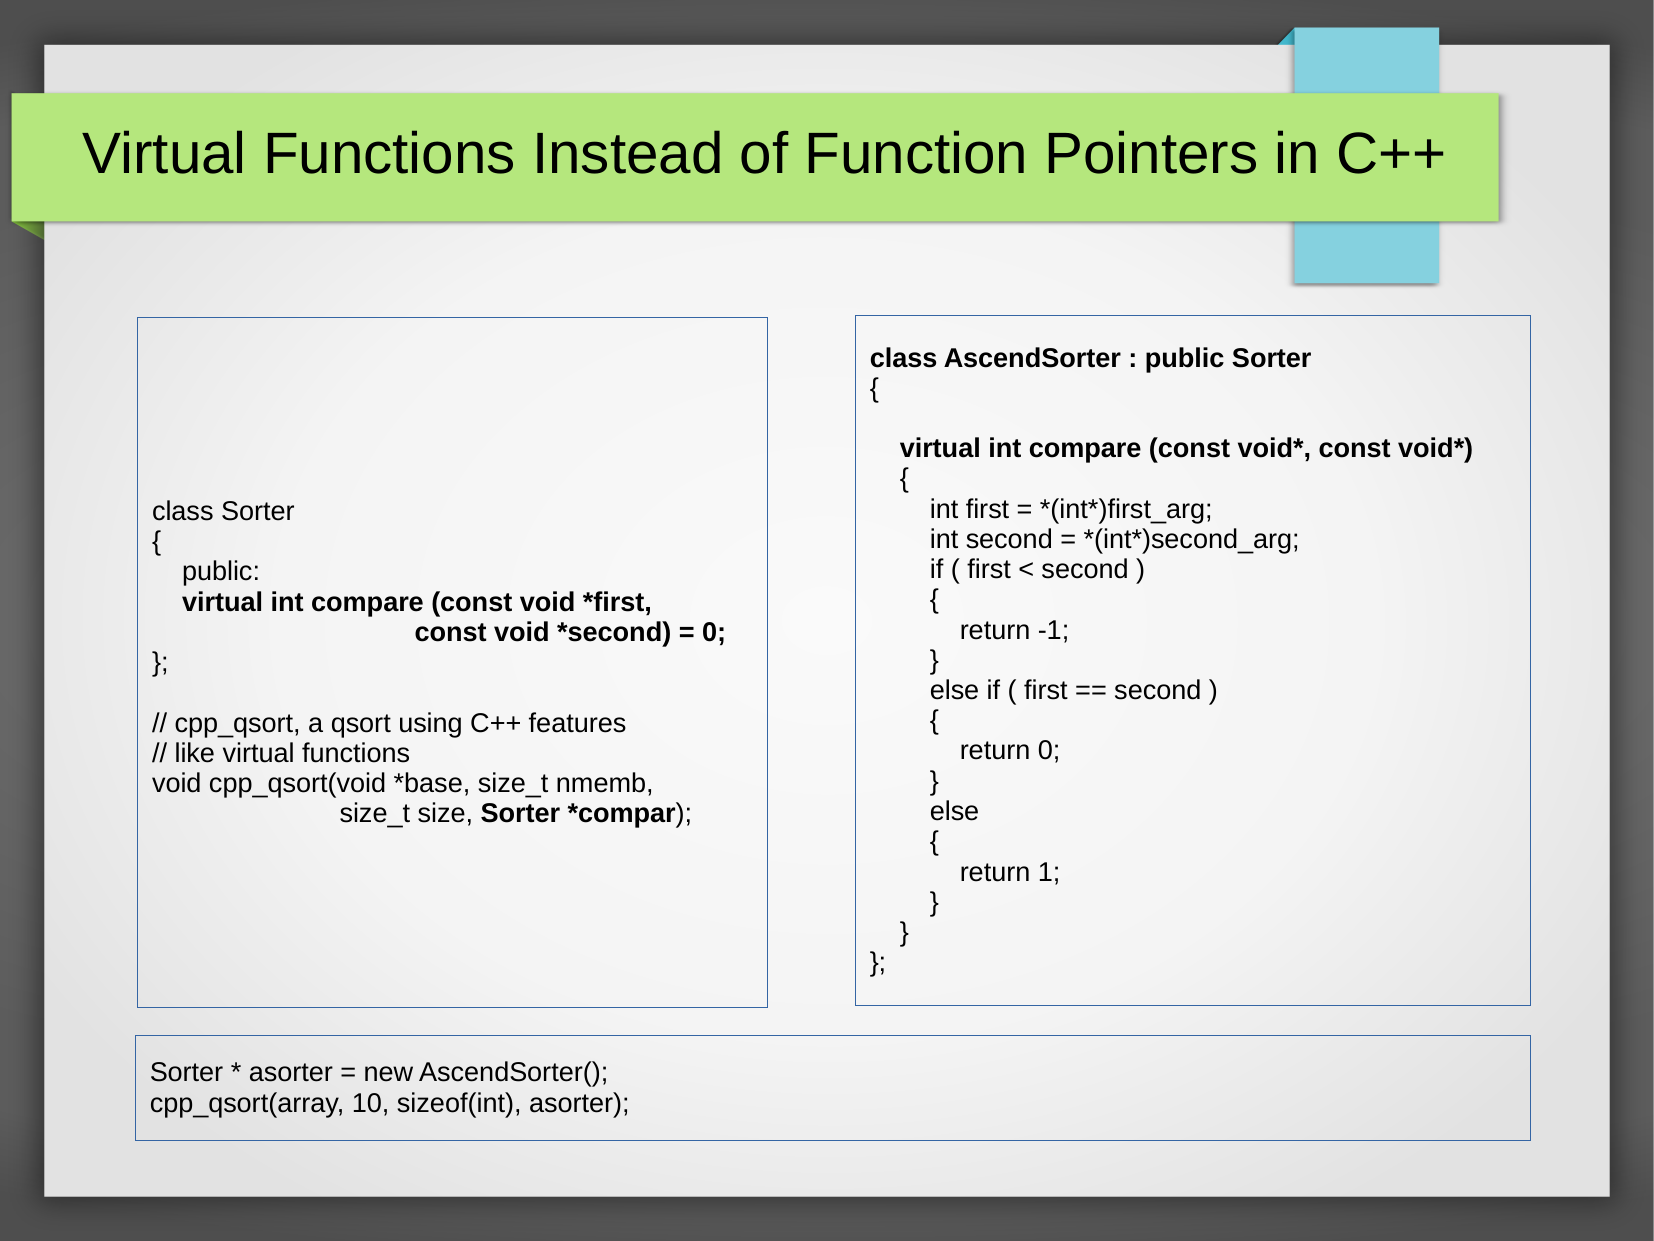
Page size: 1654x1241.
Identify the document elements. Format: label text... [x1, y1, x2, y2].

text_box Sorter * asorter = new AscendSorter(); cpp_qsort(array, 10, sizeof(int), asorter); [135, 1035, 1531, 1141]
text_box class AscendSorter : public Sorter { virtual int compare (const void*, const void*) { int first = *(int*)first_arg; int second = *(int*)second_arg; if ( first < second ) { return -1; } else if ( first == second ) { return 0; } else { return 1; } } }; [855, 315, 1531, 1006]
title Virtual Functions Instead of Function Pointers in C++ [82, 49, 1571, 257]
picture [0, 0, 1654, 1241]
text_box class Sorter { public: virtual int compare (const void *first, const void *second) = 0; }; // cpp_qsort, a qsort using C++ features // like virtual functions void cpp_qsort(void *base, size_t nmemb, size_t size, Sorter *compar); [137, 317, 768, 1008]
